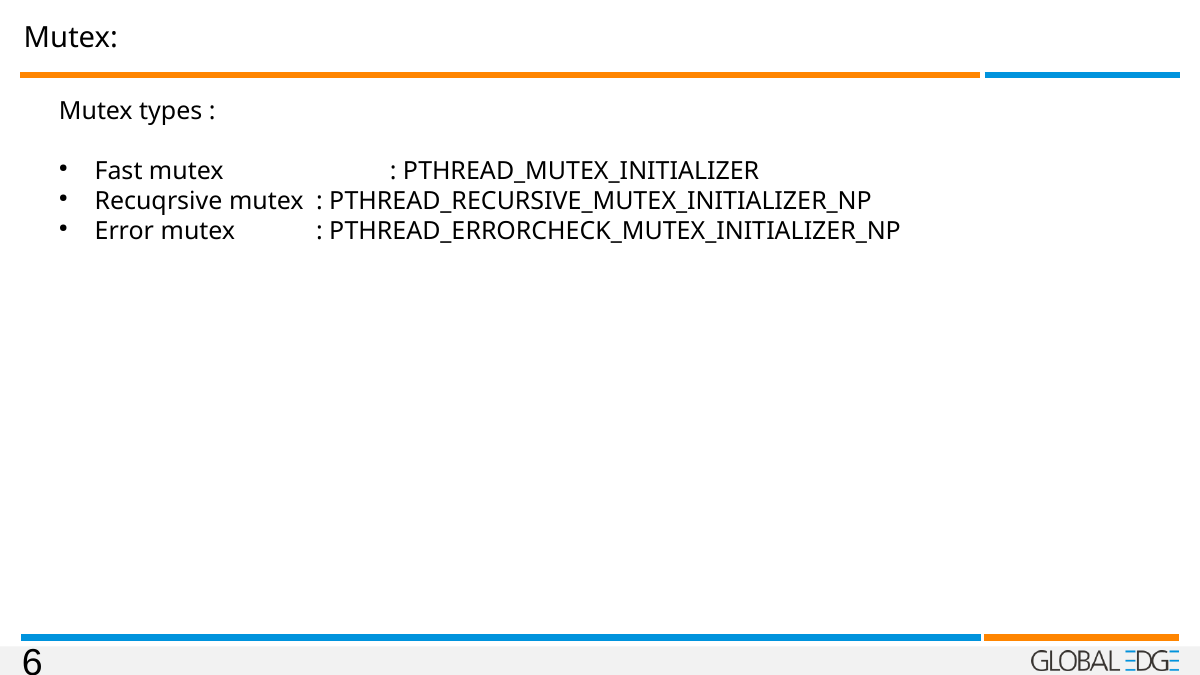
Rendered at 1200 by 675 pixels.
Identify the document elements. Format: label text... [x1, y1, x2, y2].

text_box Mutex: [12, 9, 1088, 63]
text_box Mutex types : Fast mutex : PTHREAD_MUTEX_INITIALIZER Recuqrsive mutex : PTHREAD_RECURSIVE_MUTEX_INITIALIZER_NP Error mutex : PTHREAD_ERRORCHECK_MUTEX_INITIALIZER_NP [23, 94, 1170, 626]
picture [1031, 650, 1179, 671]
